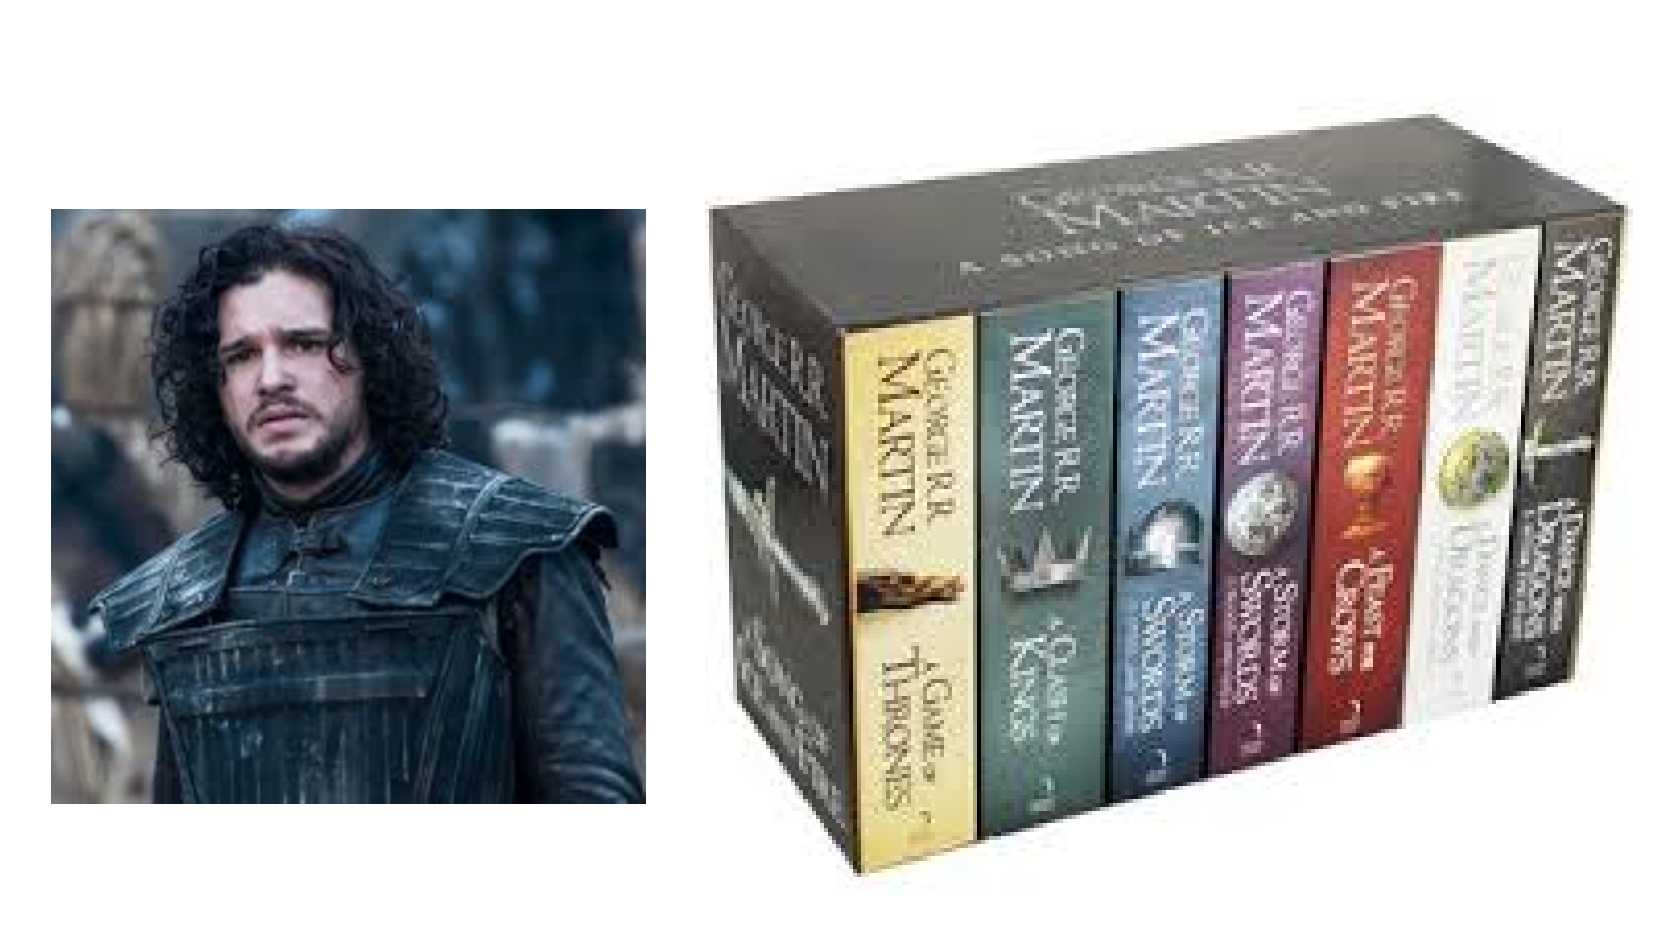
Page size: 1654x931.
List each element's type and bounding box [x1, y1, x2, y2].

picture [51, 209, 646, 804]
picture [705, 32, 1633, 931]
